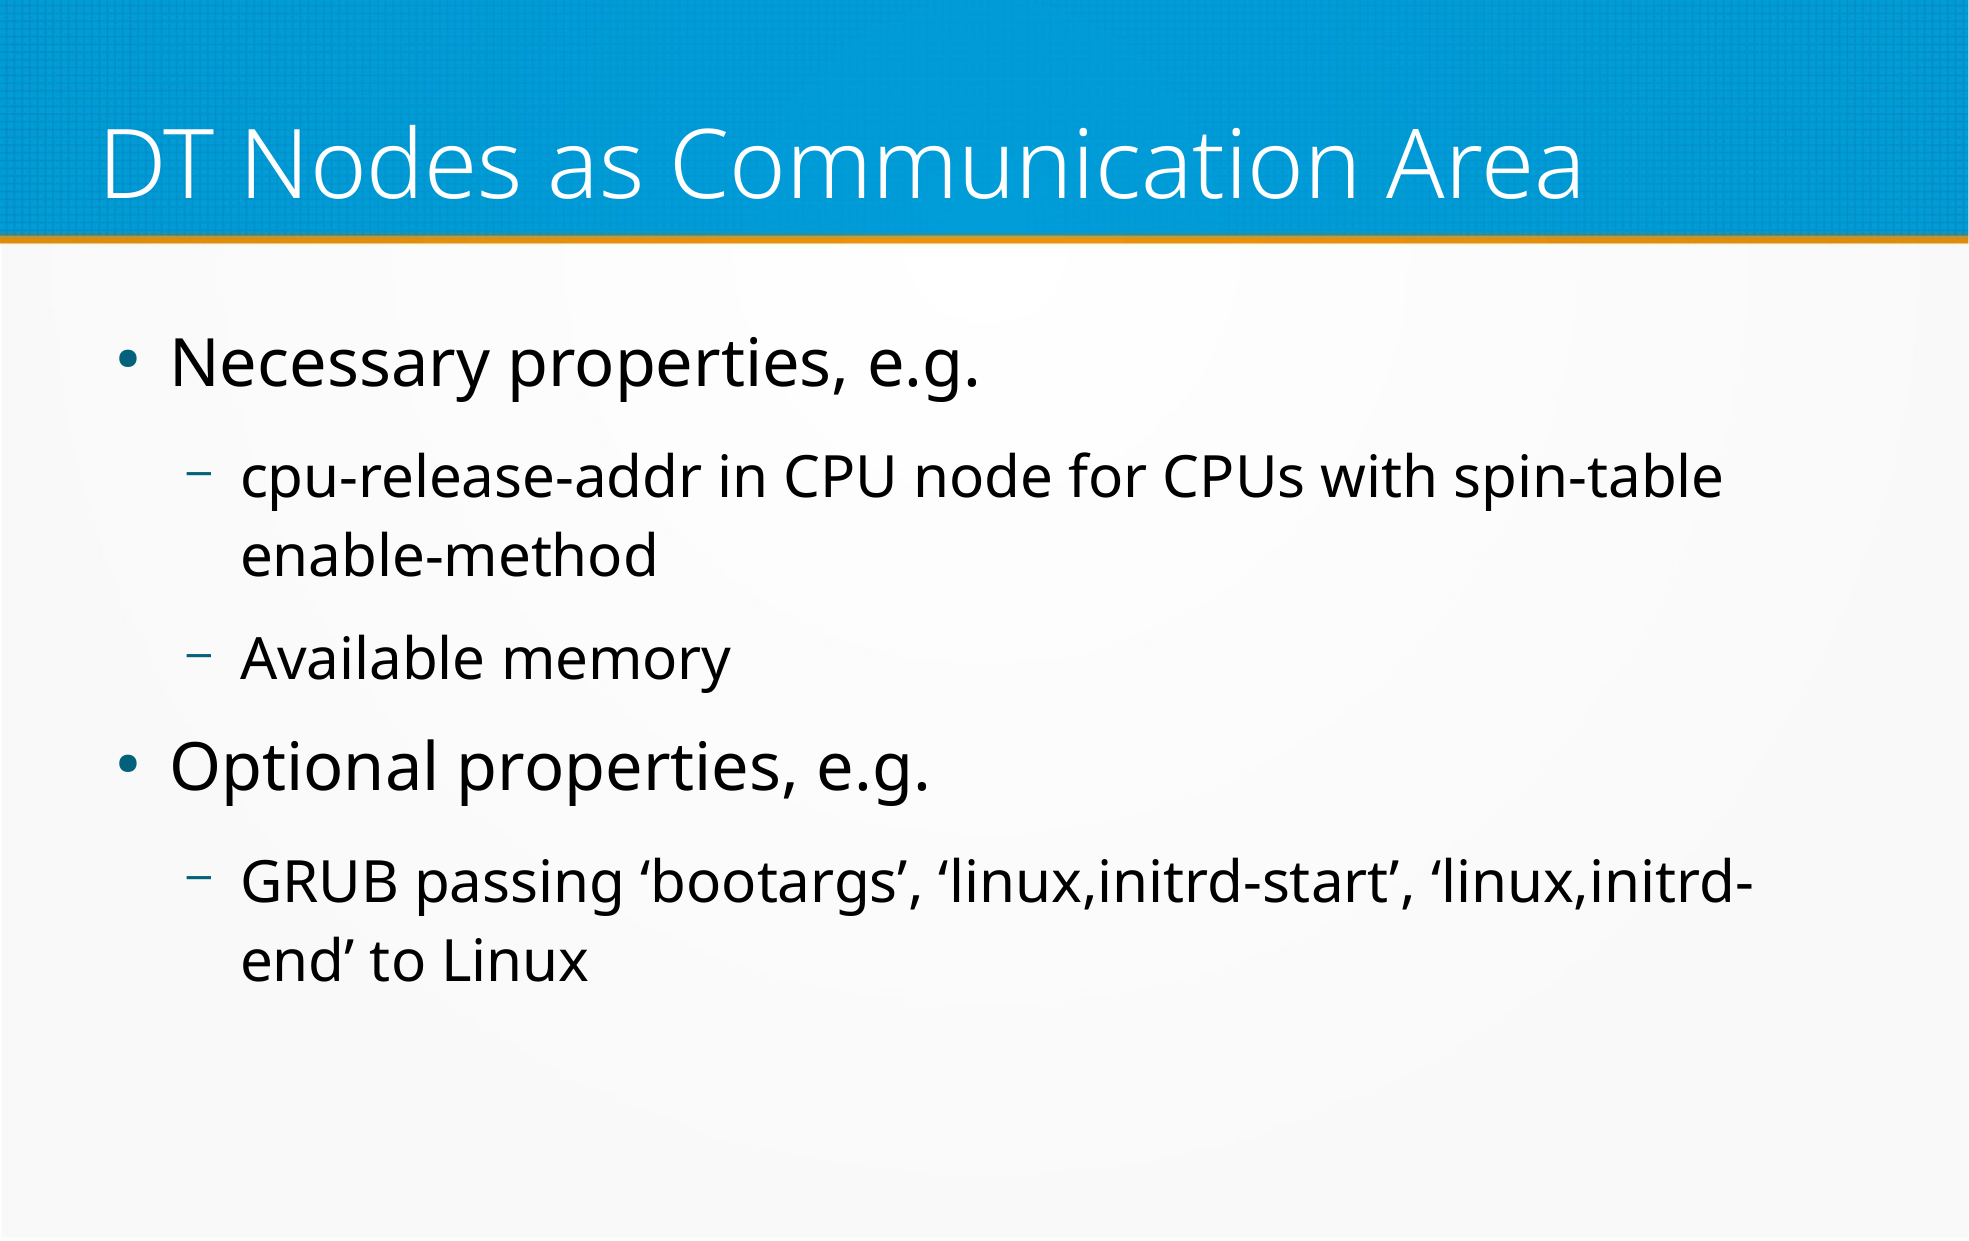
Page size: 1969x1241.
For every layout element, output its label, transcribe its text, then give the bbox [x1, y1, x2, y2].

list Necessary properties, e.g. cpu-release-addr in CPU node for CPUs with spin-table enable-method Available memory Optional properties, e.g. GRUB passing ‘bootargs’, ‘linux,initrd-start’, ‘linux,initrd-end’ to Linux [98, 315, 1861, 1081]
picture [0, 233, 1969, 1241]
title DT Nodes as Communication Area [98, 19, 1870, 227]
